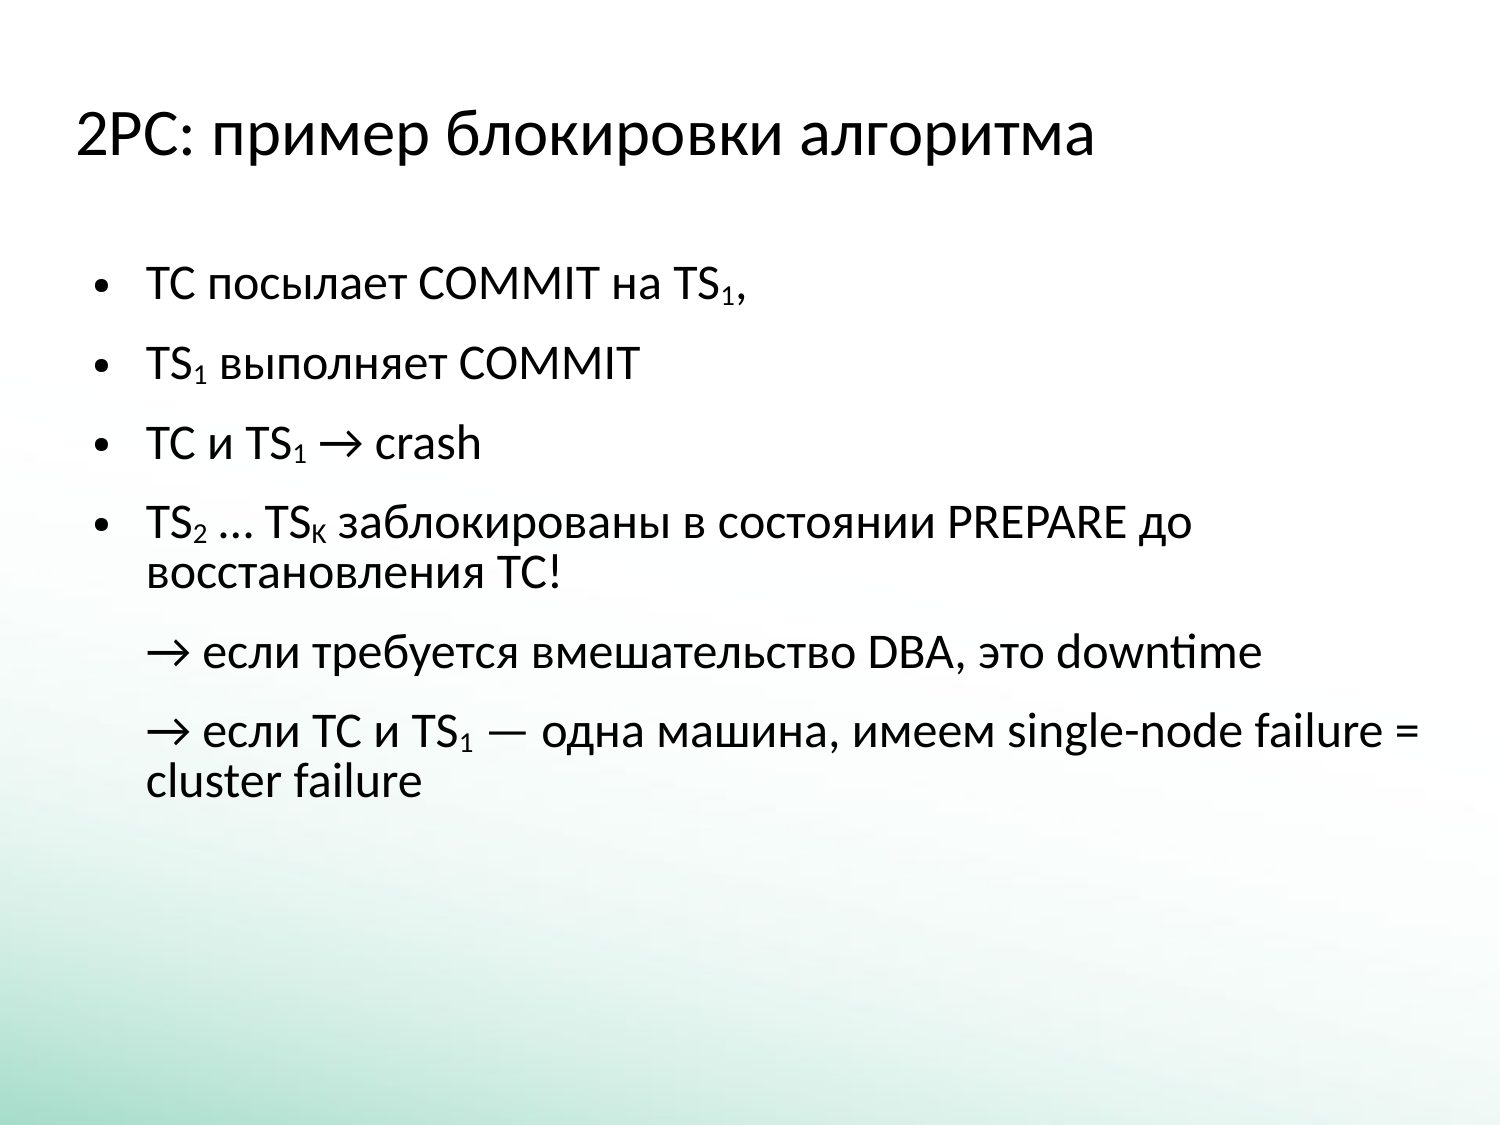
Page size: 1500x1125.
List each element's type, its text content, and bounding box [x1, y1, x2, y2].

picture [0, 0, 1500, 1125]
title 2PC: пример блокировки алгоритма [75, 45, 1425, 233]
list TC посылает COMMIT на TS1, TS1 выполняет COMMIT TC и TS1 → crash TS2 … TSK заблокированы в состоянии PREPARE до восстановления TC! → если требуется вмешательство DBA, это downtime → если TC и TS1 — одна машина, имеем single-node failure = cluster failure [75, 262, 1425, 1005]
